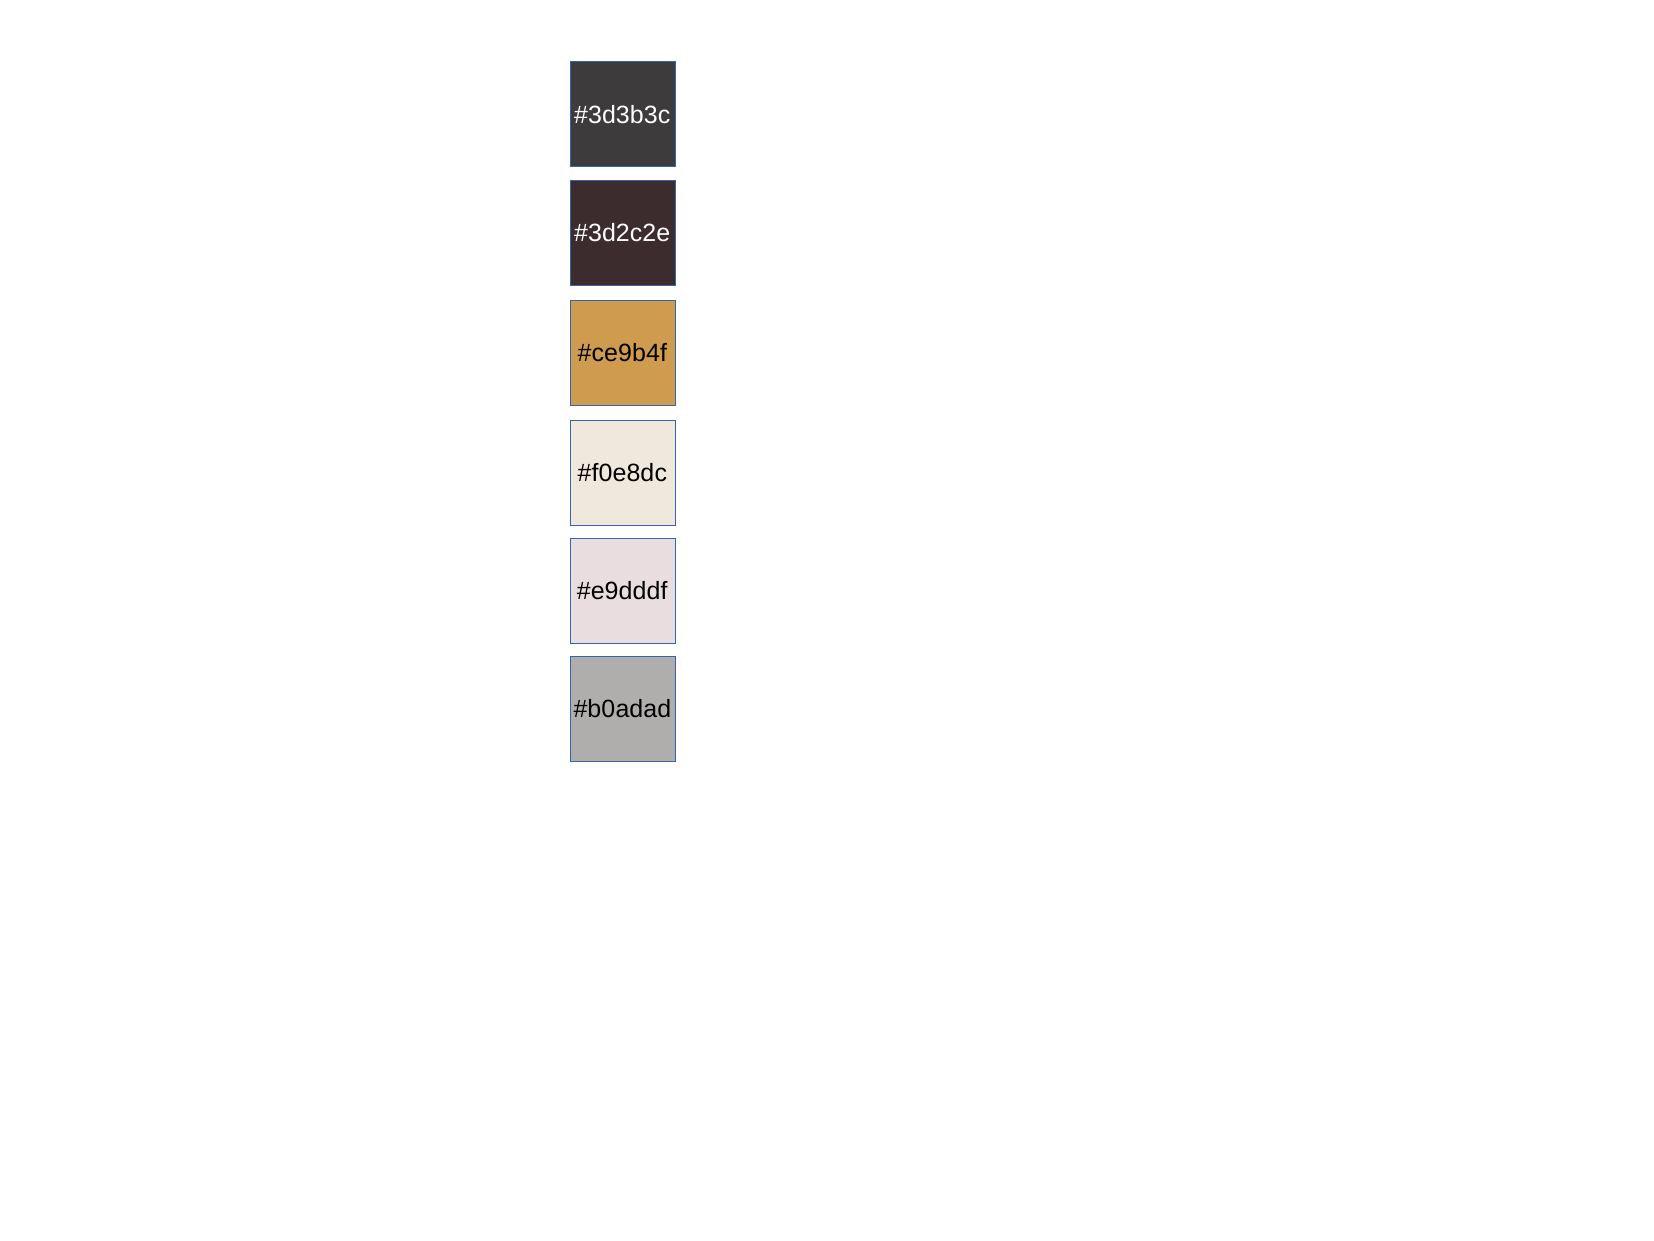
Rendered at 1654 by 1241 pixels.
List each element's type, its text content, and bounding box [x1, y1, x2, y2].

text_box #3d2c2e [570, 180, 676, 286]
text_box #3d3b3c [570, 61, 676, 167]
text_box #e9dddf [570, 538, 676, 644]
text_box #f0e8dc [570, 420, 676, 526]
text_box #ce9b4f [570, 300, 676, 406]
text_box #b0adad [570, 656, 676, 762]
